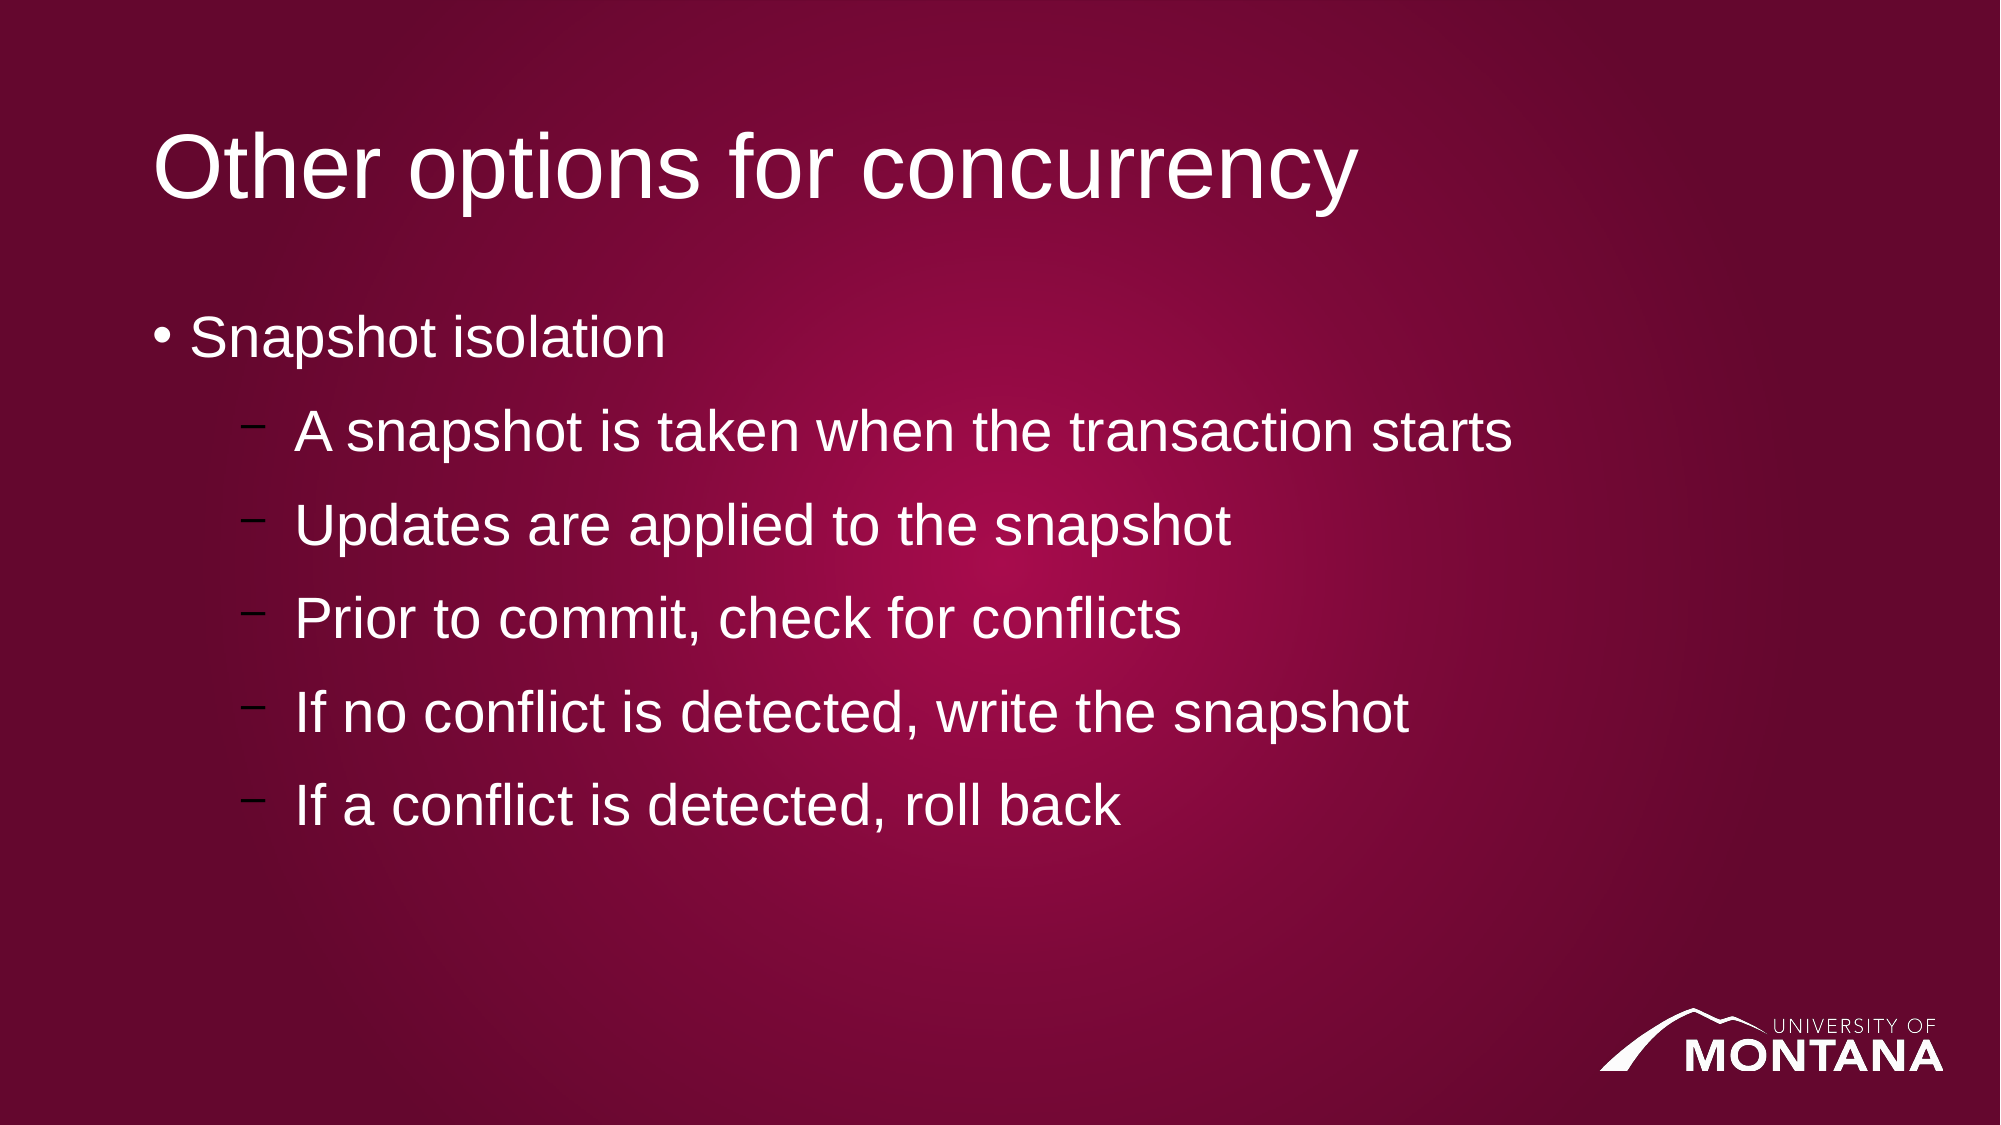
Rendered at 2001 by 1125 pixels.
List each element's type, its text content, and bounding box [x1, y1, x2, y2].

picture [0, 0, 2000, 1125]
title Other options for concurrency [137, 59, 1863, 278]
list Snapshot isolation A snapshot is taken when the transaction starts Updates are applied to the snapshot Prior to commit, check for conflicts If no conflict is detected, write the snapshot If a conflict is detected, roll back [137, 299, 1863, 1014]
